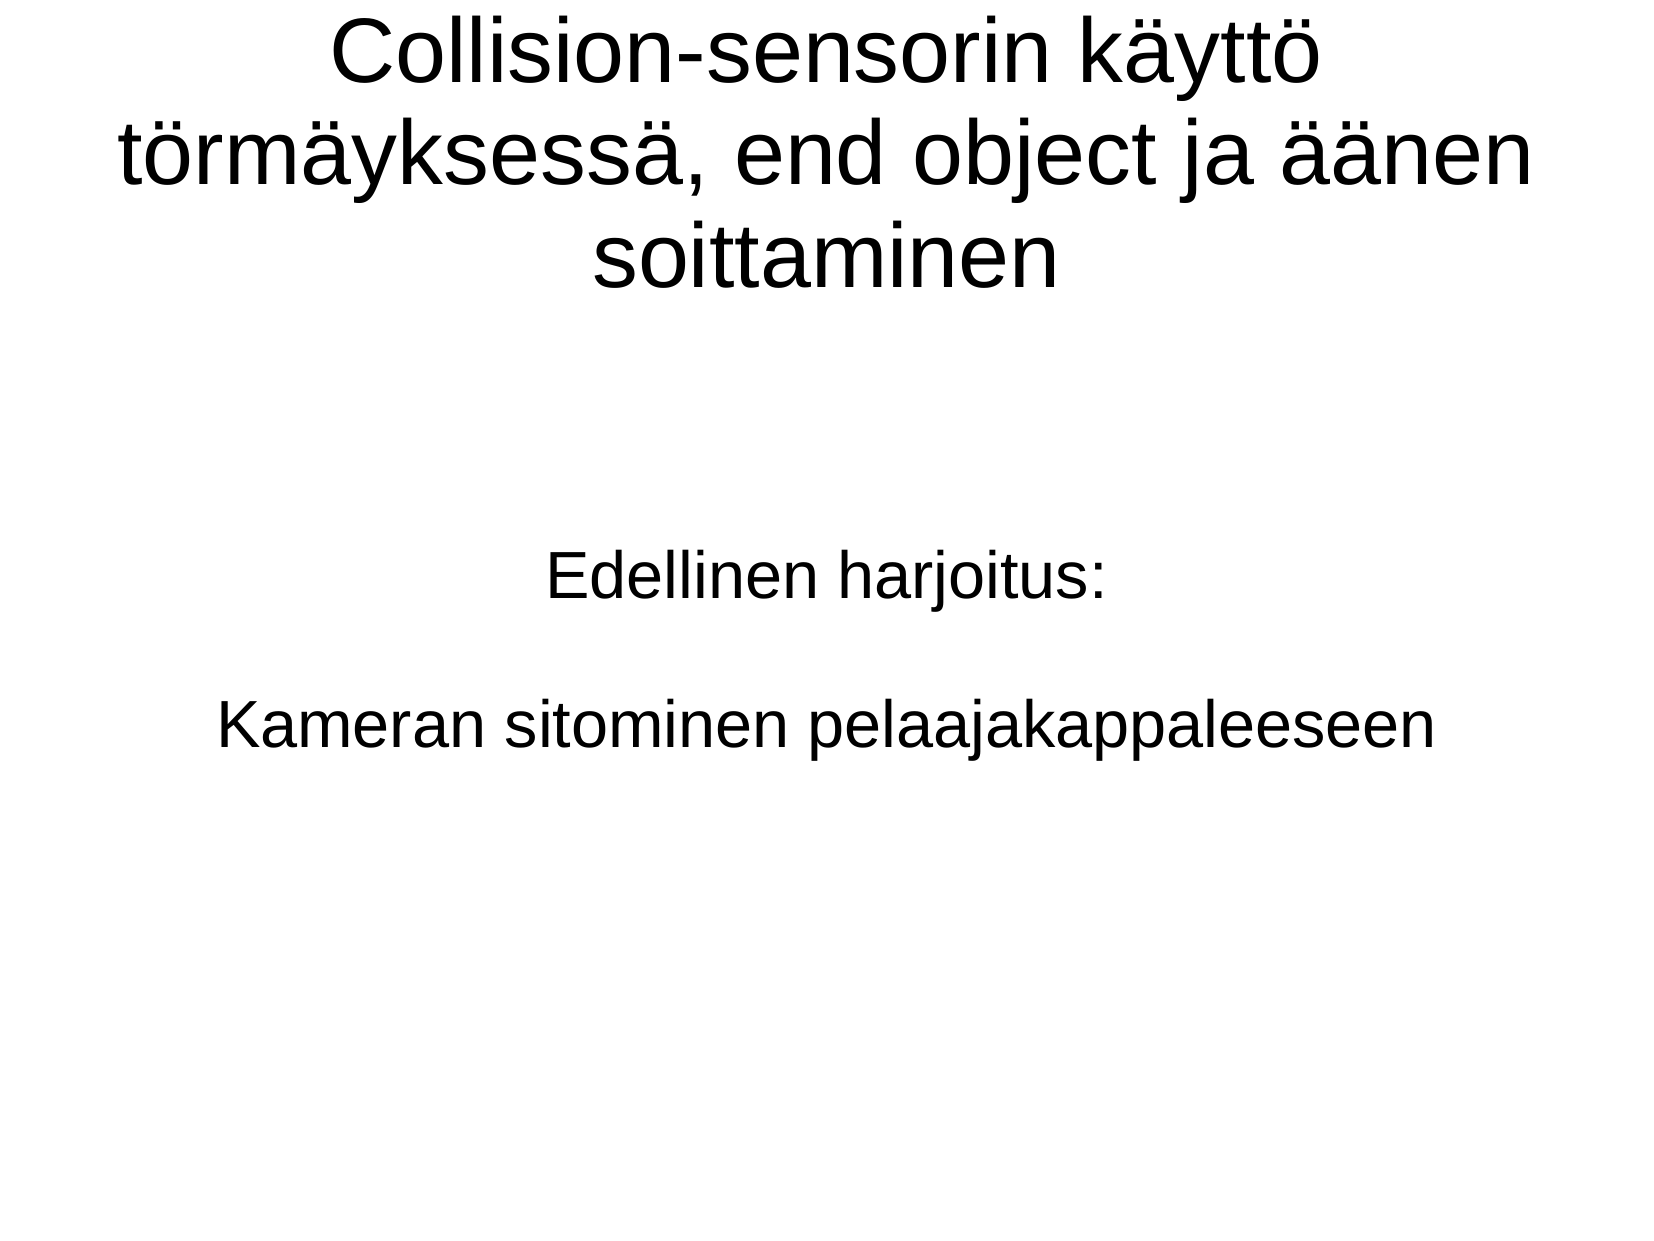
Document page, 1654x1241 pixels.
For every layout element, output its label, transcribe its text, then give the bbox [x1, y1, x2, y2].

subtitle Edellinen harjoitus: Kameran sitominen pelaajakappaleeseen [82, 290, 1571, 1010]
title Collision-sensorin käyttö törmäyksessä, end object ja äänen soittaminen [82, 0, 1571, 290]
